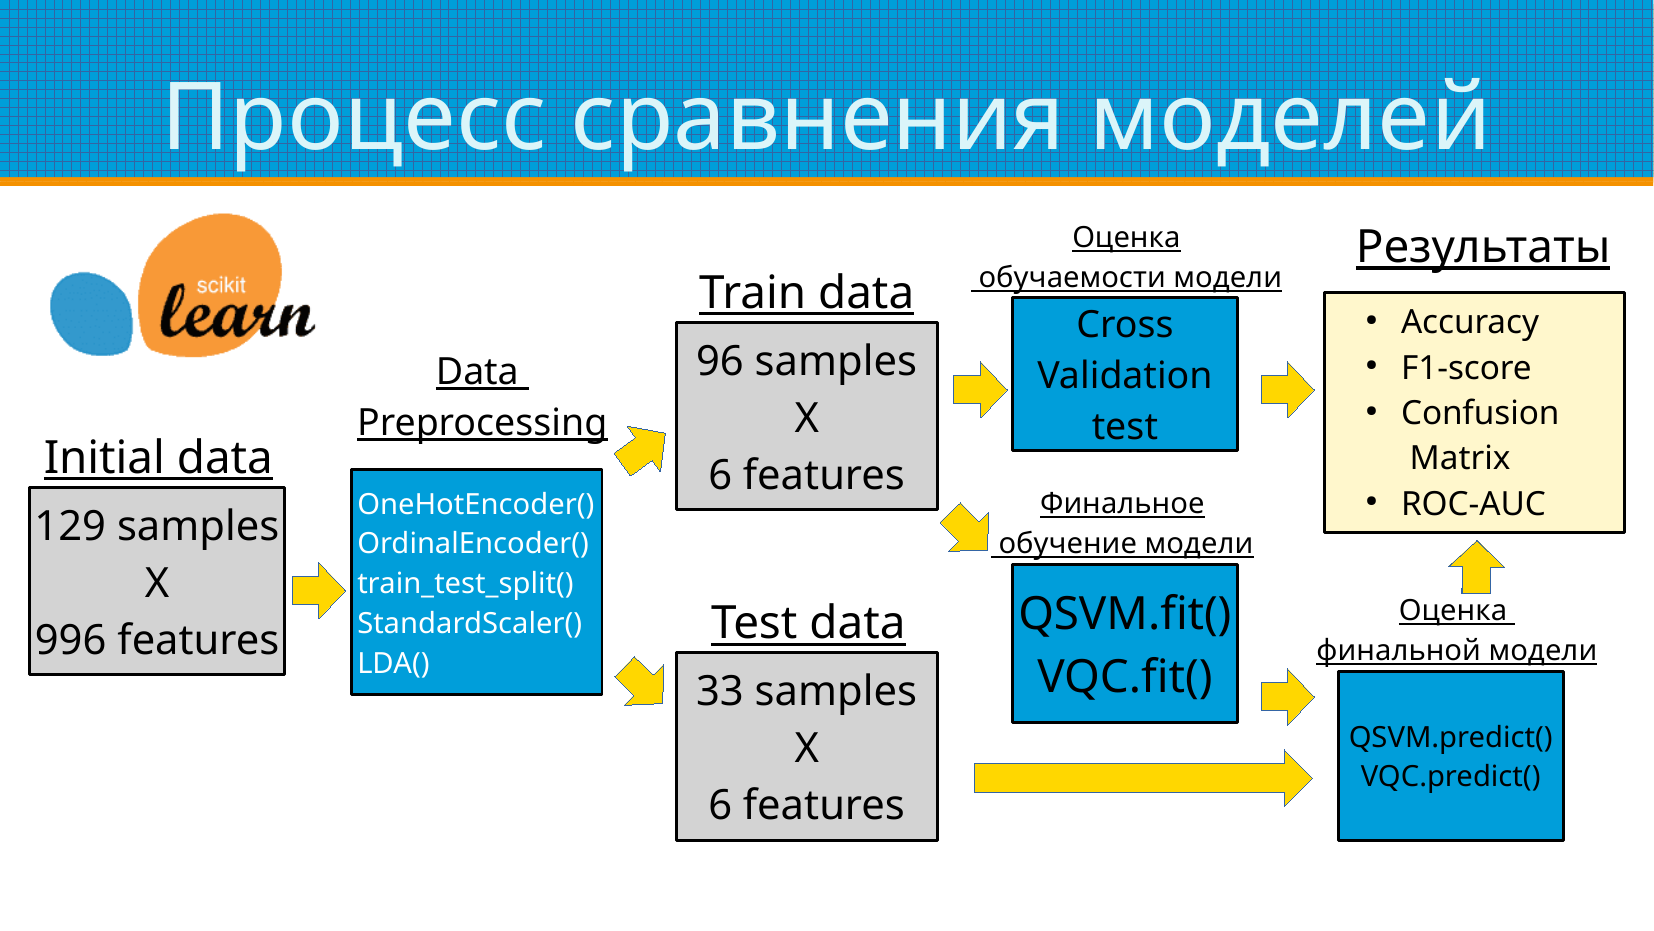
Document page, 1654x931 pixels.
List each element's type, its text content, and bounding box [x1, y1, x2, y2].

picture [25, 187, 338, 376]
text_box [614, 426, 666, 476]
text_box Оценка обучаемости модели [966, 210, 1287, 303]
text_box [1261, 361, 1315, 418]
text_box 96 samples X 6 features [676, 322, 938, 510]
text_box [292, 562, 346, 619]
text_box [1261, 668, 1315, 726]
text_box 129 samples X 996 features [29, 487, 285, 675]
text_box [953, 361, 1008, 418]
text_box Оценка финальной модели [1312, 583, 1602, 676]
text_box 33 samples X 6 features [676, 652, 938, 841]
text_box [614, 656, 664, 706]
text_box Финальное обучение модели [987, 476, 1258, 568]
text_box OneHotEncoder() OrdinalEncoder() train_test_split() StandardScaler() LDA() [351, 469, 603, 695]
text_box Data Preprocessing [351, 338, 614, 453]
text_box Initial data [37, 418, 279, 494]
text_box QSVM.predict() VQC.predict() [1338, 676, 1564, 841]
title Процесс сравнения моделей [82, 14, 1571, 178]
text_box Accuracy F1-score Confusion Matrix ROC-AUC [1324, 292, 1625, 533]
text_box Train data [693, 253, 920, 328]
text_box Cross Validation test [1012, 303, 1238, 451]
text_box Test data [705, 583, 912, 659]
text_box [940, 502, 989, 552]
text_box QSVM.fit() VQC.fit() [1012, 568, 1238, 723]
text_box Результаты [1350, 207, 1609, 283]
text_box [974, 749, 1313, 807]
text_box [1448, 540, 1505, 594]
